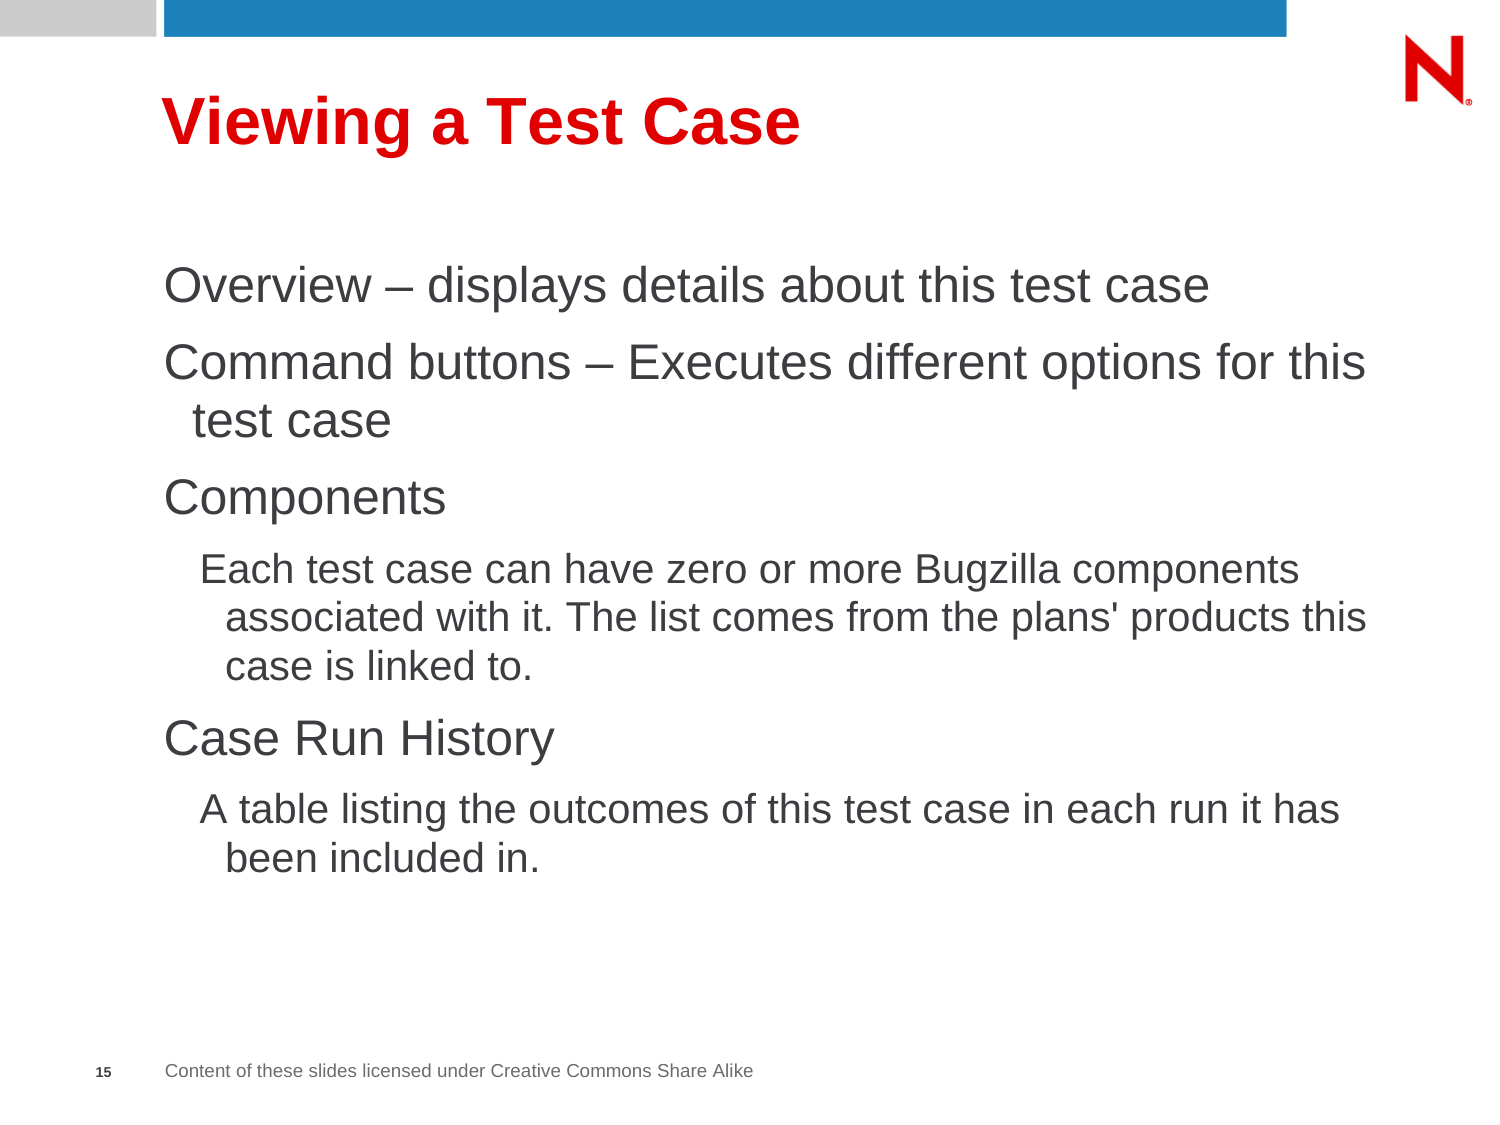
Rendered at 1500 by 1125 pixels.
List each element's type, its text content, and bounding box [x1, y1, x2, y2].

title Viewing a Test Case [161, 41, 1383, 205]
picture [1403, 32, 1473, 107]
list Overview – displays details about this test case Command buttons – Executes different options for this test case Components Each test case can have zero or more Bugzilla components associated with it. The list comes from the plans' products this case is linked to. Case Run History A table listing the outcomes of this test case in each run it has been included in. [163, 254, 1404, 986]
